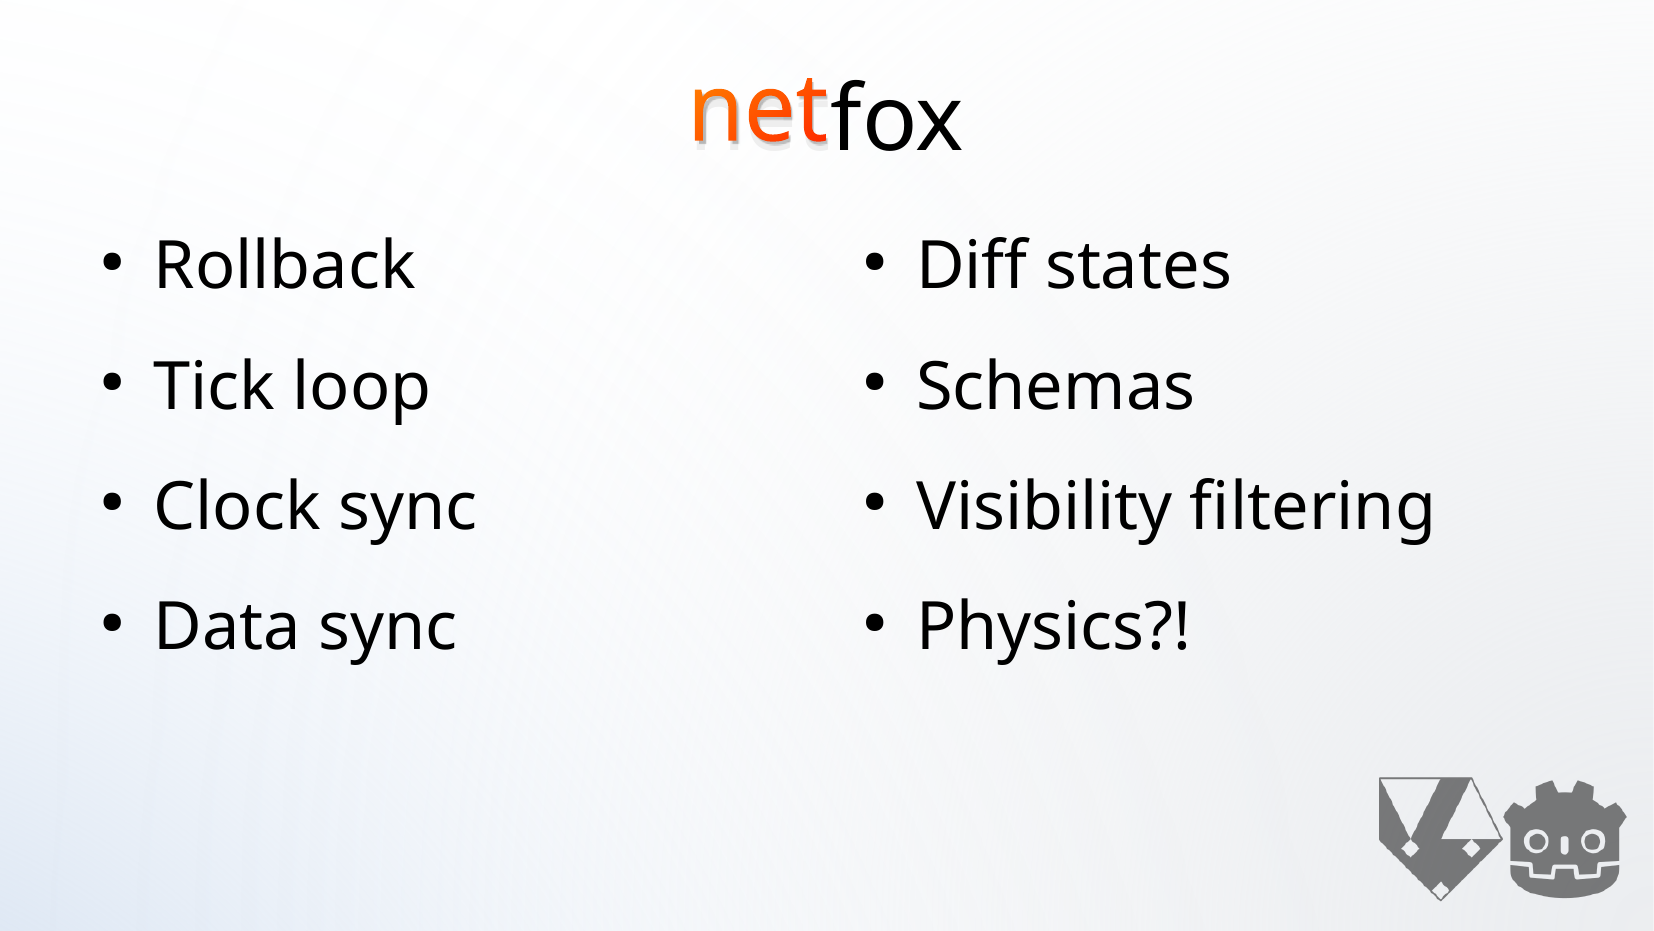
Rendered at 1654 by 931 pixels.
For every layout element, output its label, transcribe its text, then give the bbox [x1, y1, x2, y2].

list Rollback Tick loop Clock sync Data sync [82, 217, 809, 758]
text_box net [748, 88, 791, 142]
text_box net [694, 88, 737, 141]
text_box net [796, 78, 827, 142]
picture [0, 0, 1654, 931]
title netfox [82, 37, 1571, 193]
list Diff states Schemas Visibility filtering Physics?! [845, 217, 1572, 758]
